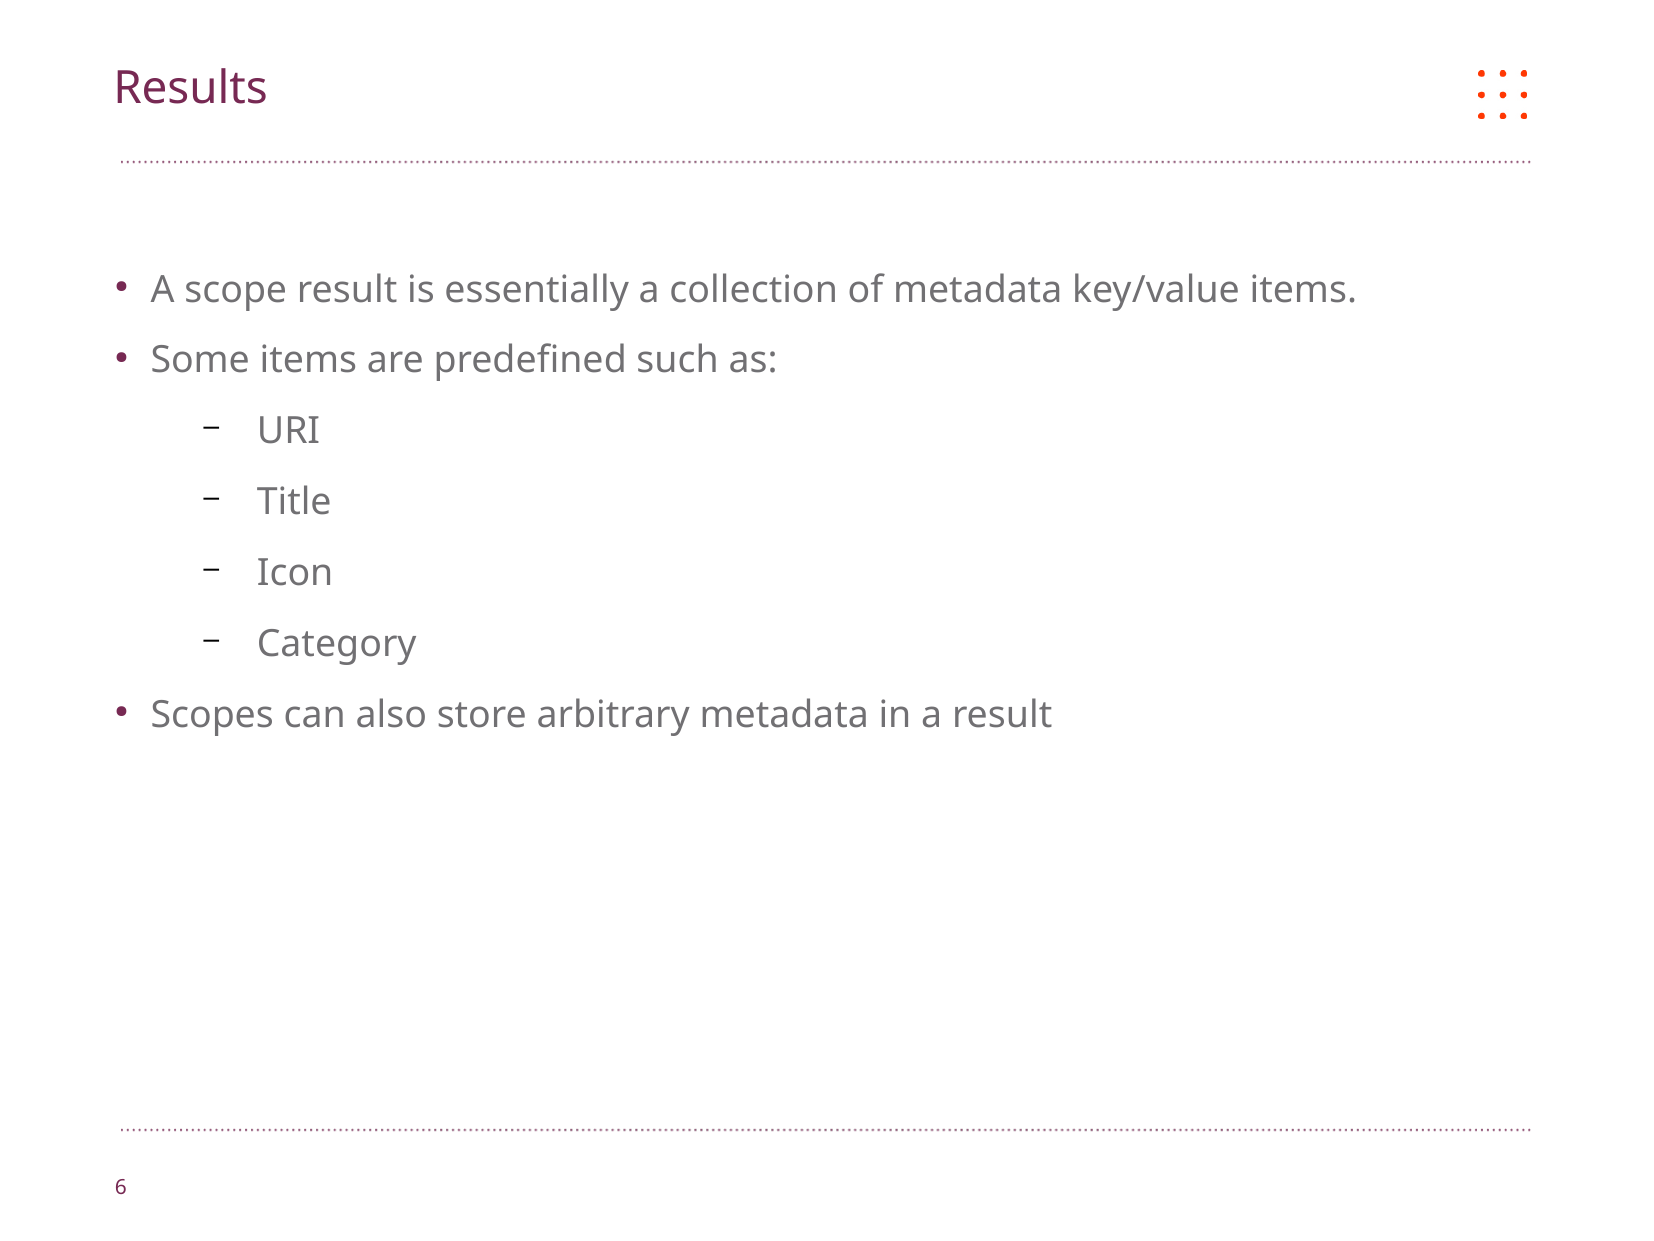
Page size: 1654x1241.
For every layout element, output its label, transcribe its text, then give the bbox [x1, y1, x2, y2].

list A scope result is essentially a collection of metadata key/value items. Some items are predefined such as: URI Title Icon Category Scopes can also store arbitrary metadata in a result [115, 256, 1540, 977]
picture [111, 1127, 1533, 1134]
picture [111, 159, 1533, 166]
title Results [113, 48, 1382, 124]
picture [1478, 70, 1527, 119]
